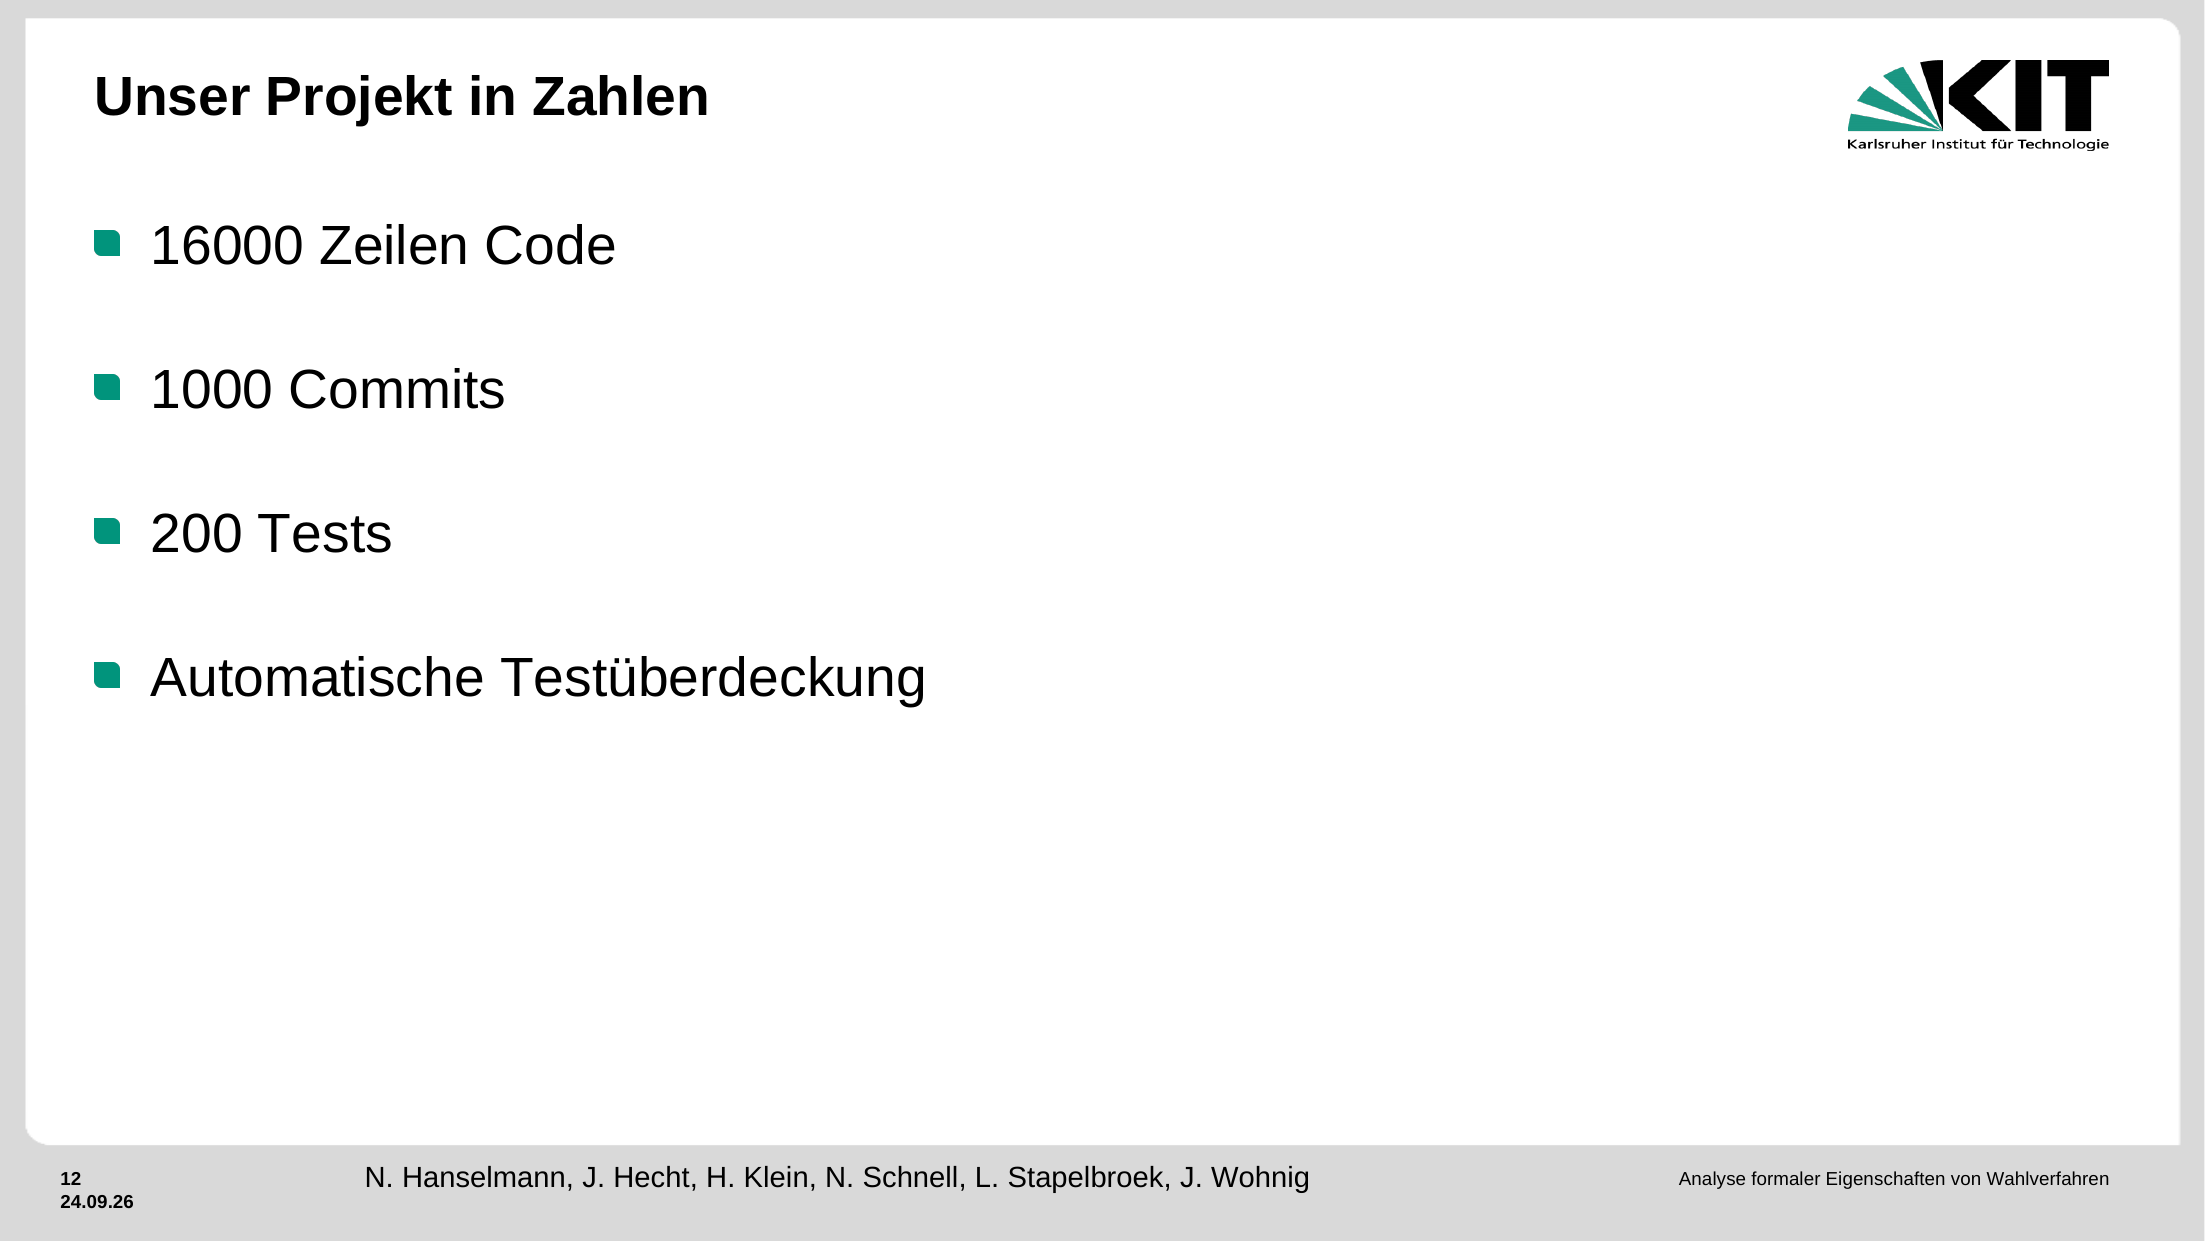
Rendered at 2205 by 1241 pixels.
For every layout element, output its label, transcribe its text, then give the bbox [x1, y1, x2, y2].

title Unser Projekt in Zahlen [94, 60, 1761, 162]
list 16000 Zeilen Code 1000 Commits 200 Tests Automatische Testüberdeckung [94, 216, 2084, 1102]
picture [0, 0, 2205, 1241]
